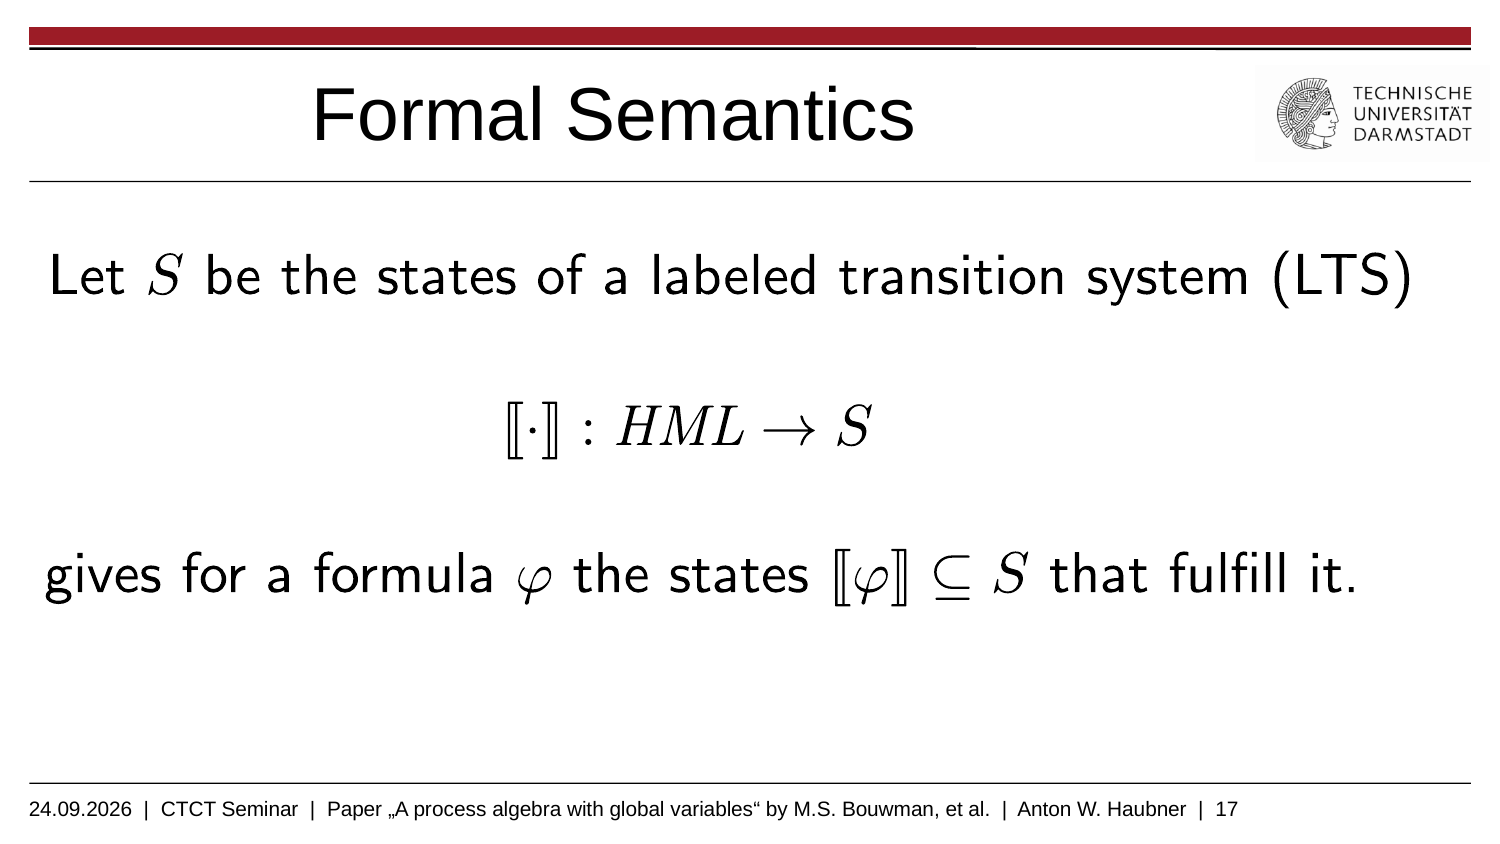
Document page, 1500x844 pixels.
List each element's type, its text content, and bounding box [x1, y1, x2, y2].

text_box [566, 253, 586, 294]
text_box [788, 565, 808, 593]
picture [1255, 65, 1490, 162]
text_box [839, 260, 858, 295]
text_box [974, 260, 993, 295]
text_box [115, 565, 138, 593]
text_box [763, 415, 815, 446]
text_box [333, 267, 356, 295]
text_box [605, 267, 626, 295]
text_box [448, 260, 468, 295]
text_box [538, 267, 564, 295]
text_box [1209, 267, 1246, 294]
text_box [753, 253, 759, 294]
text_box [1129, 559, 1148, 593]
text_box [332, 565, 358, 593]
text_box [458, 552, 464, 593]
text_box [881, 267, 903, 295]
text_box [45, 565, 73, 605]
text_box [934, 555, 970, 589]
text_box [1231, 551, 1248, 593]
text_box [763, 565, 786, 593]
text_box [231, 565, 246, 593]
text_box [529, 427, 536, 434]
text_box [1158, 260, 1177, 295]
text_box [470, 565, 492, 593]
text_box [659, 405, 714, 445]
text_box [542, 401, 558, 460]
text_box [1050, 559, 1069, 593]
text_box [200, 565, 227, 593]
text_box [182, 551, 202, 593]
text_box [81, 267, 104, 295]
text_box [891, 548, 907, 607]
text_box [1102, 565, 1124, 593]
text_box [764, 267, 788, 295]
text_box [87, 566, 113, 593]
text_box [507, 401, 524, 460]
text_box [790, 253, 815, 295]
text_box [711, 405, 744, 445]
text_box [1041, 267, 1063, 294]
text_box [670, 565, 690, 593]
text_box [106, 260, 125, 295]
text_box [963, 268, 969, 294]
text_box [1109, 268, 1135, 306]
text_box [314, 551, 334, 593]
text_box [615, 405, 662, 445]
text_box [1312, 552, 1318, 559]
text_box [692, 559, 711, 593]
text_box [428, 566, 450, 593]
text_box [1009, 267, 1036, 295]
text_box [1220, 552, 1226, 593]
text_box [496, 267, 516, 295]
text_box [573, 559, 592, 593]
text_box [854, 566, 888, 605]
text_box [1169, 551, 1189, 593]
text_box [598, 552, 619, 593]
text_box [422, 267, 444, 295]
text_box [306, 253, 327, 294]
text_box [148, 253, 183, 296]
text_box [1074, 552, 1096, 593]
text_box [362, 565, 378, 593]
text_box [998, 268, 1004, 294]
title Formal Semantics [29, 63, 1199, 167]
text_box [237, 267, 260, 295]
text_box [741, 559, 760, 593]
text_box [1394, 250, 1410, 309]
text_box [863, 267, 879, 294]
text_box [654, 253, 659, 294]
text_box [1190, 566, 1212, 593]
text_box [993, 551, 1029, 594]
text_box [470, 267, 493, 295]
text_box [400, 260, 419, 295]
text_box [666, 267, 687, 295]
text_box [1298, 253, 1322, 294]
text_box [77, 566, 83, 593]
text_box [1137, 267, 1157, 295]
text_box [1323, 559, 1342, 593]
text_box [837, 404, 872, 447]
text_box [714, 565, 736, 593]
text_box [518, 566, 552, 605]
text_box [835, 548, 851, 607]
text_box [53, 253, 77, 294]
text_box [1312, 566, 1318, 593]
text_box [725, 267, 748, 295]
text_box [911, 267, 933, 294]
text_box [1361, 252, 1388, 296]
text_box [1180, 267, 1203, 295]
text_box [1274, 250, 1290, 309]
text_box [208, 253, 232, 295]
text_box [938, 267, 958, 295]
text_box [77, 552, 83, 559]
text_box [1087, 267, 1108, 295]
text_box [585, 438, 592, 445]
text_box [268, 565, 289, 593]
text_box [1321, 254, 1357, 294]
text_box [696, 253, 720, 295]
text_box [585, 420, 592, 427]
text_box [281, 260, 300, 295]
text_box [378, 267, 398, 295]
text_box [141, 565, 161, 593]
text_box [382, 565, 420, 593]
text_box [1251, 566, 1257, 593]
text_box [625, 565, 648, 593]
text_box [1265, 552, 1271, 593]
text_box [1279, 552, 1285, 593]
